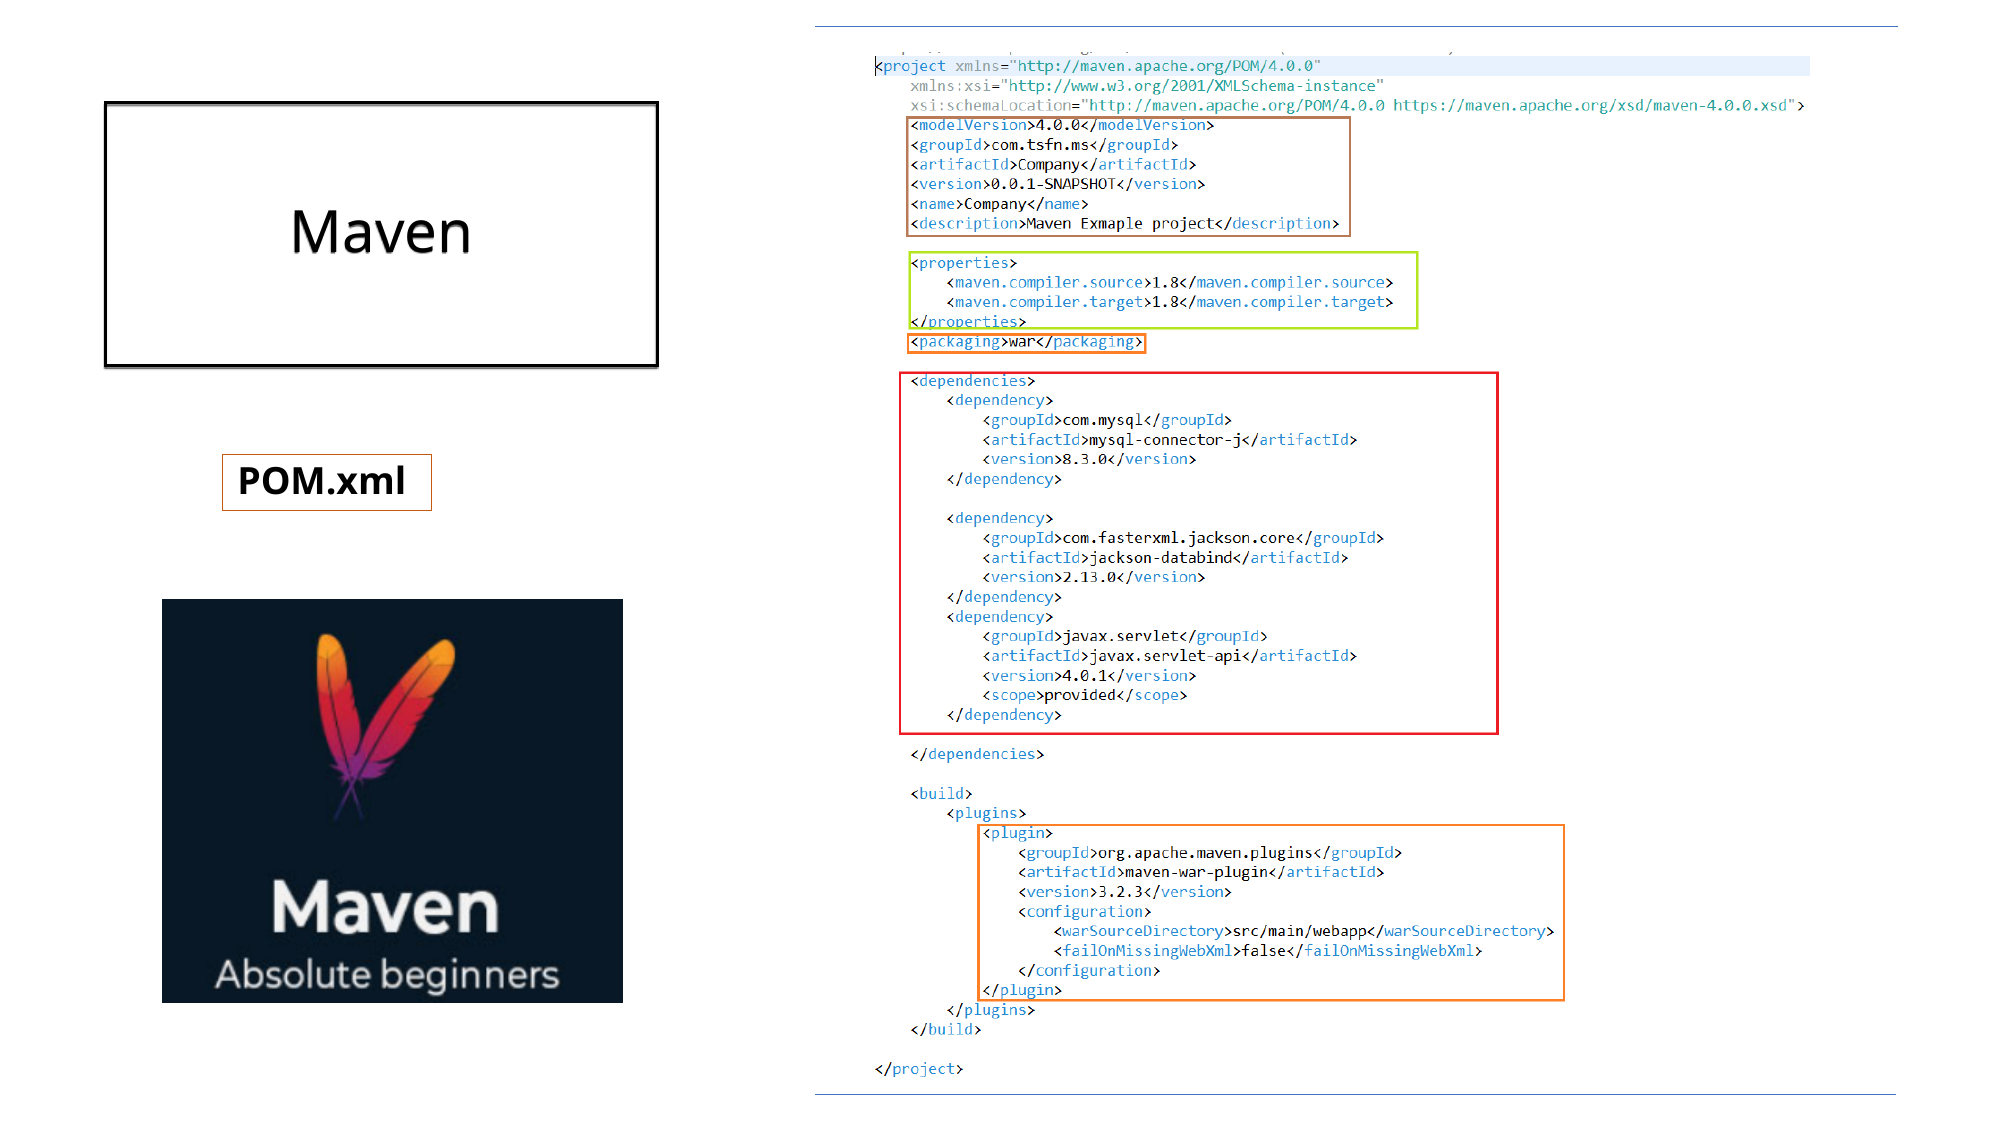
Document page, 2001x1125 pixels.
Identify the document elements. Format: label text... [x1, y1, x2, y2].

picture [875, 52, 1810, 1078]
picture [162, 599, 623, 1003]
text_box POM.xml [222, 455, 431, 510]
title Maven [105, 102, 658, 366]
